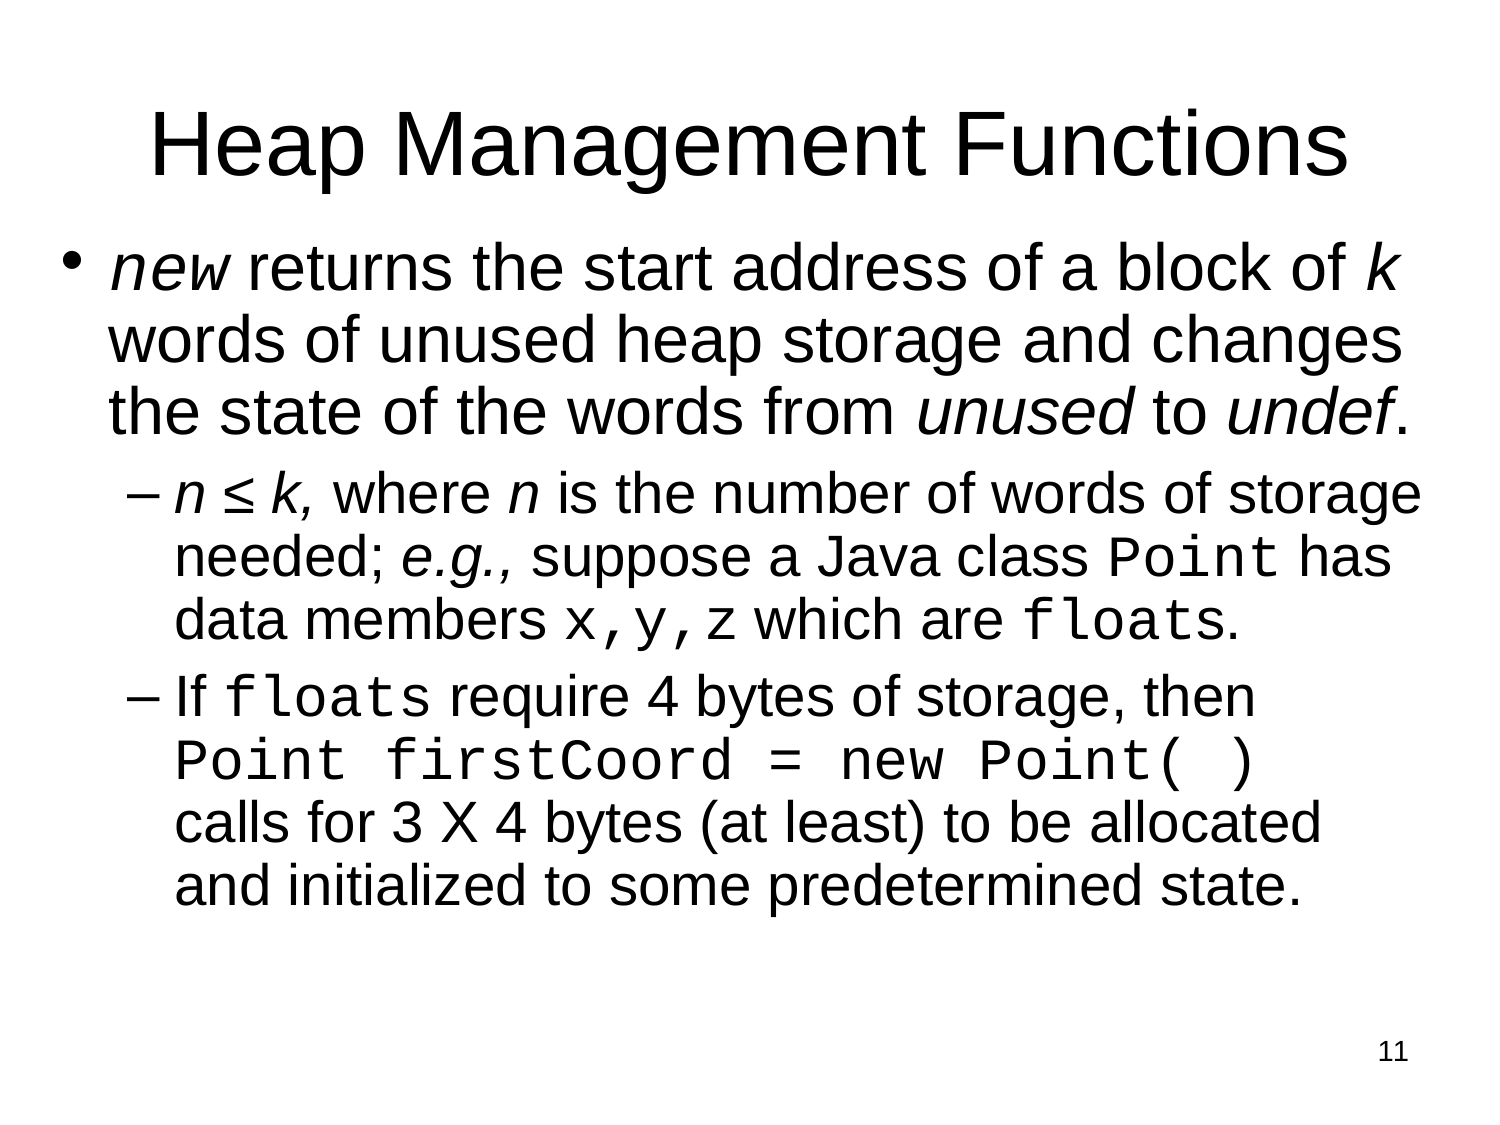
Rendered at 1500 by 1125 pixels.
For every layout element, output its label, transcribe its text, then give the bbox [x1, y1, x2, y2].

list new returns the start address of a block of k words of unused heap storage and changes the state of the words from unused to undef. n ≤ k, where n is the number of words of storage needed; e.g., suppose a Java class Point has data members x,y,z which are floats. If floats require 4 bytes of storage, then Point firstCoord = new Point( ) calls for 3 X 4 bytes (at least) to be allocated and initialized to some predetermined state. [37, 224, 1450, 968]
text_box <number> [1074, 1024, 1426, 1103]
title Heap Management Functions [75, 45, 1426, 224]
